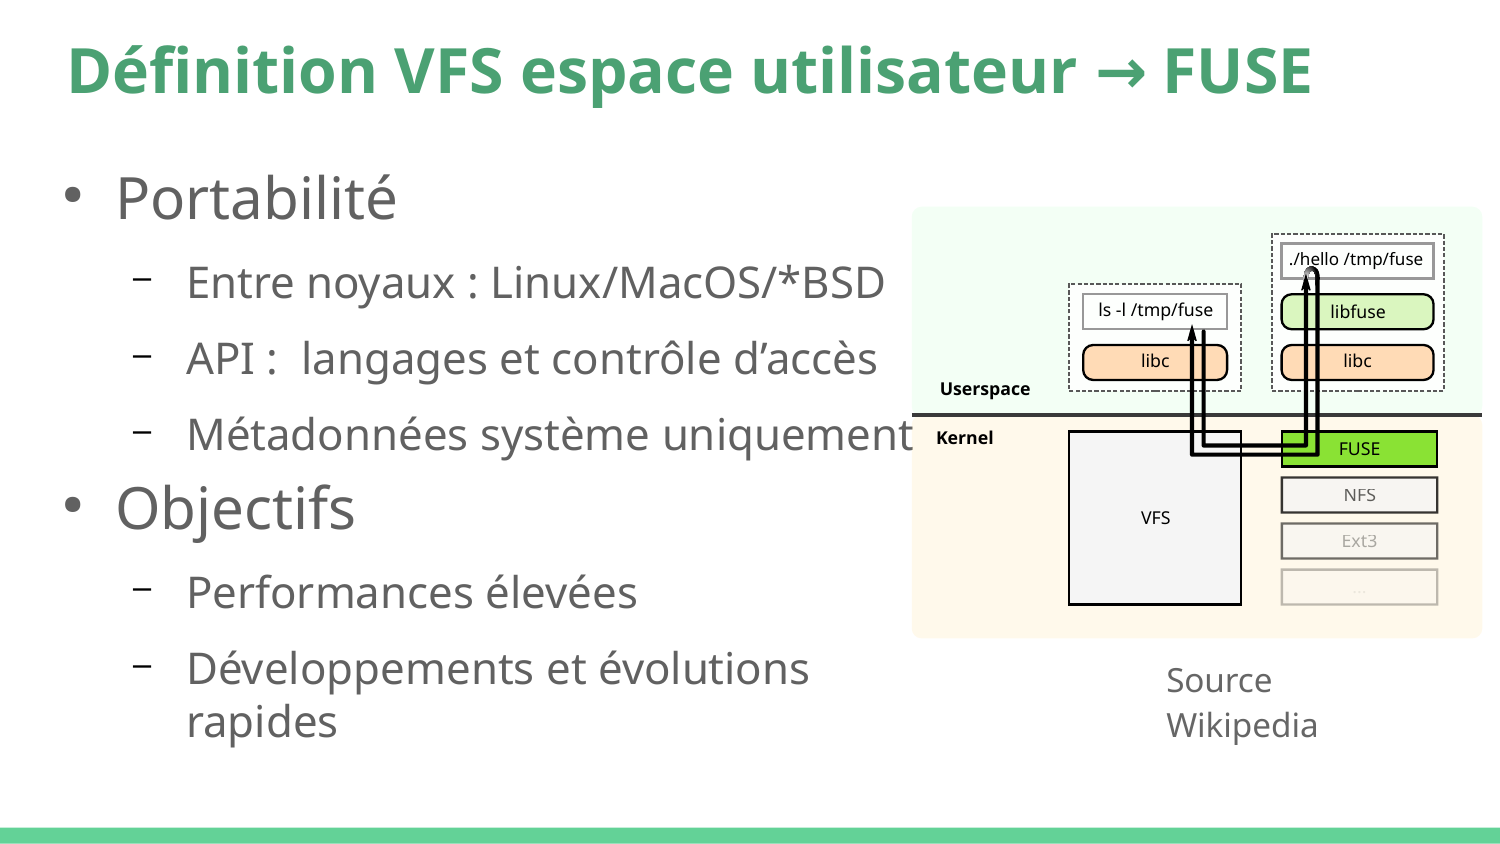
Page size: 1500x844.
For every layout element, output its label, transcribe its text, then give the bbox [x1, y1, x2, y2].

title Définition VFS espace utilisateur → FUSE [51, 5, 1449, 100]
picture [911, 206, 1483, 639]
text_box Source Wikipedia [1151, 649, 1447, 709]
list Portabilité Entre noyaux : Linux/MacOS/*BSD API : langages et contrôle d’accès Métadonnées système uniquement Objectifs Performances élevées Développements et évolutions rapides [29, 135, 975, 739]
